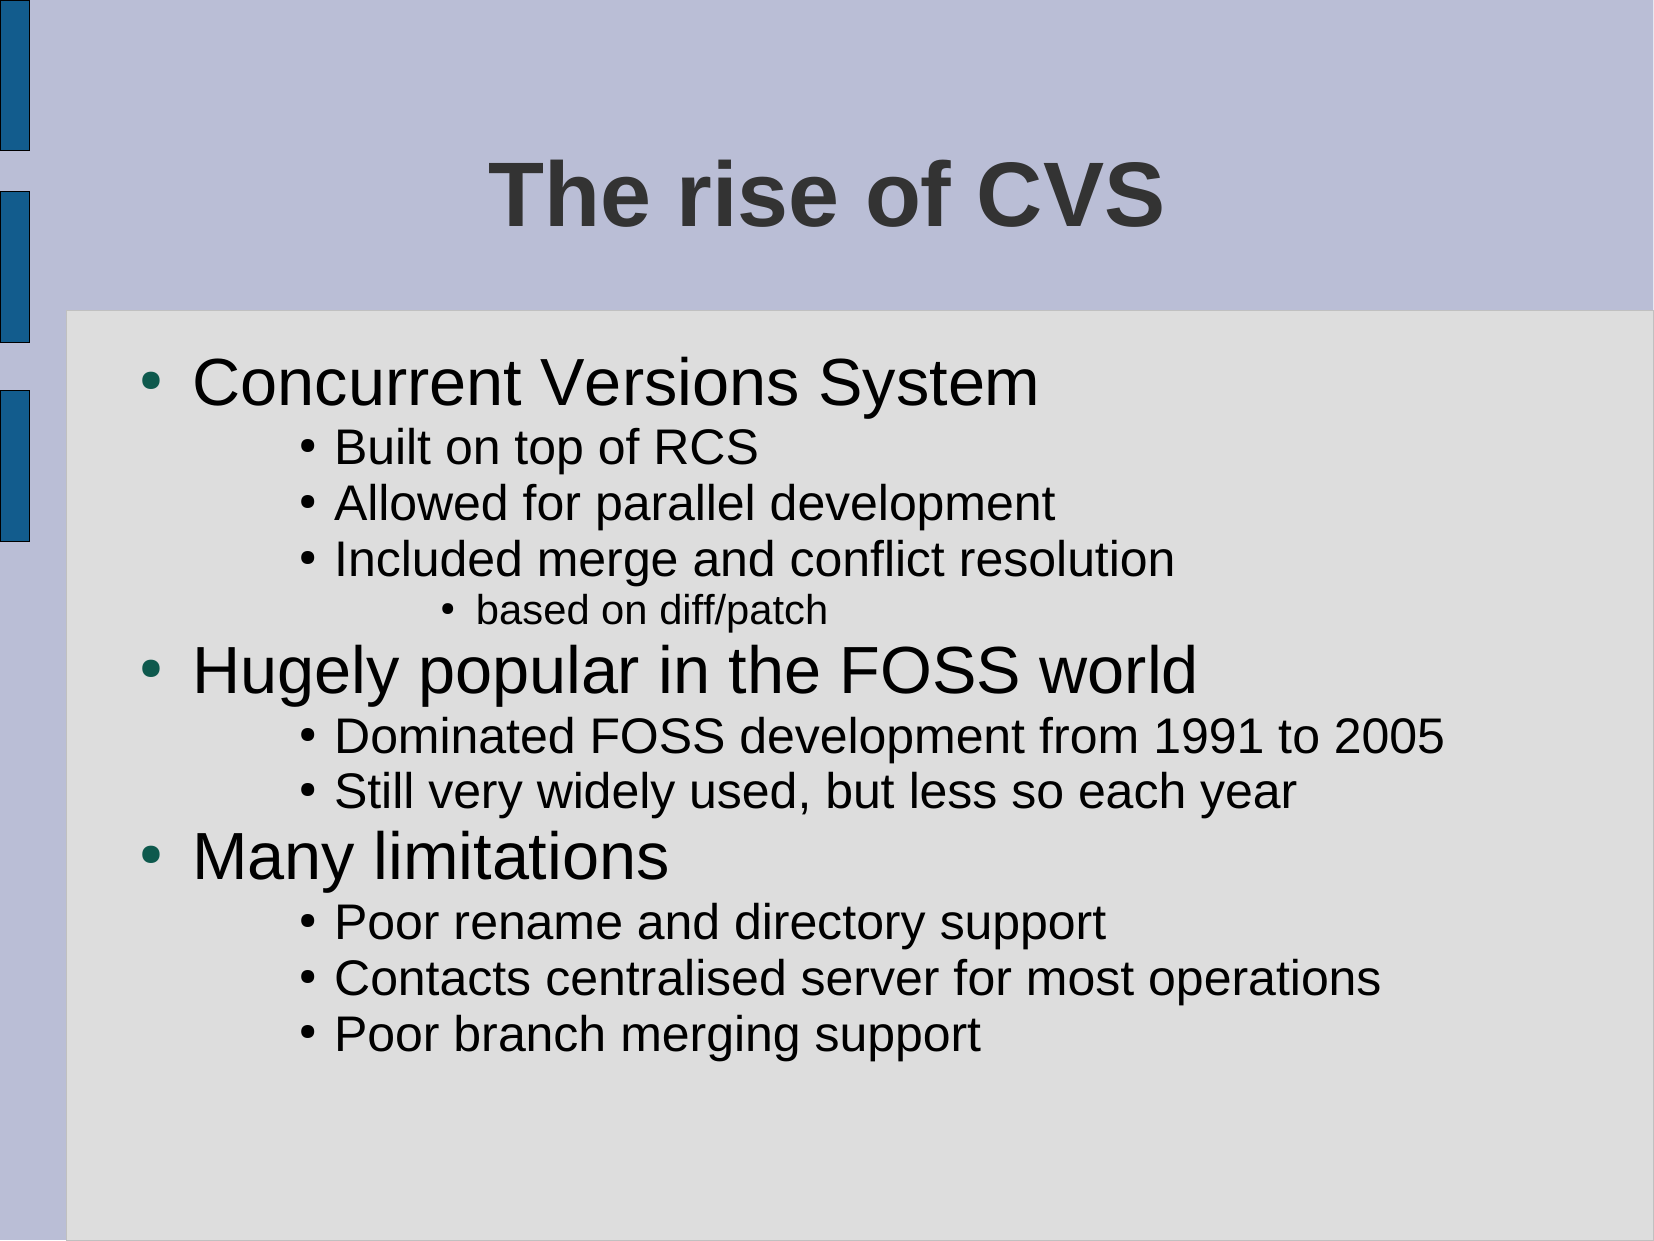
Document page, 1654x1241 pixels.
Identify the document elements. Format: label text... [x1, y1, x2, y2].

title The rise of CVS [121, 98, 1534, 291]
list Concurrent Versions System Built on top of RCS Allowed for parallel development Included merge and conflict resolution based on diff/patch Hugely popular in the FOSS world Dominated FOSS development from 1991 to 2005 Still very widely used, but less so each year Many limitations Poor rename and directory support Contacts centralised server for most operations Poor branch merging support [121, 344, 1534, 1112]
